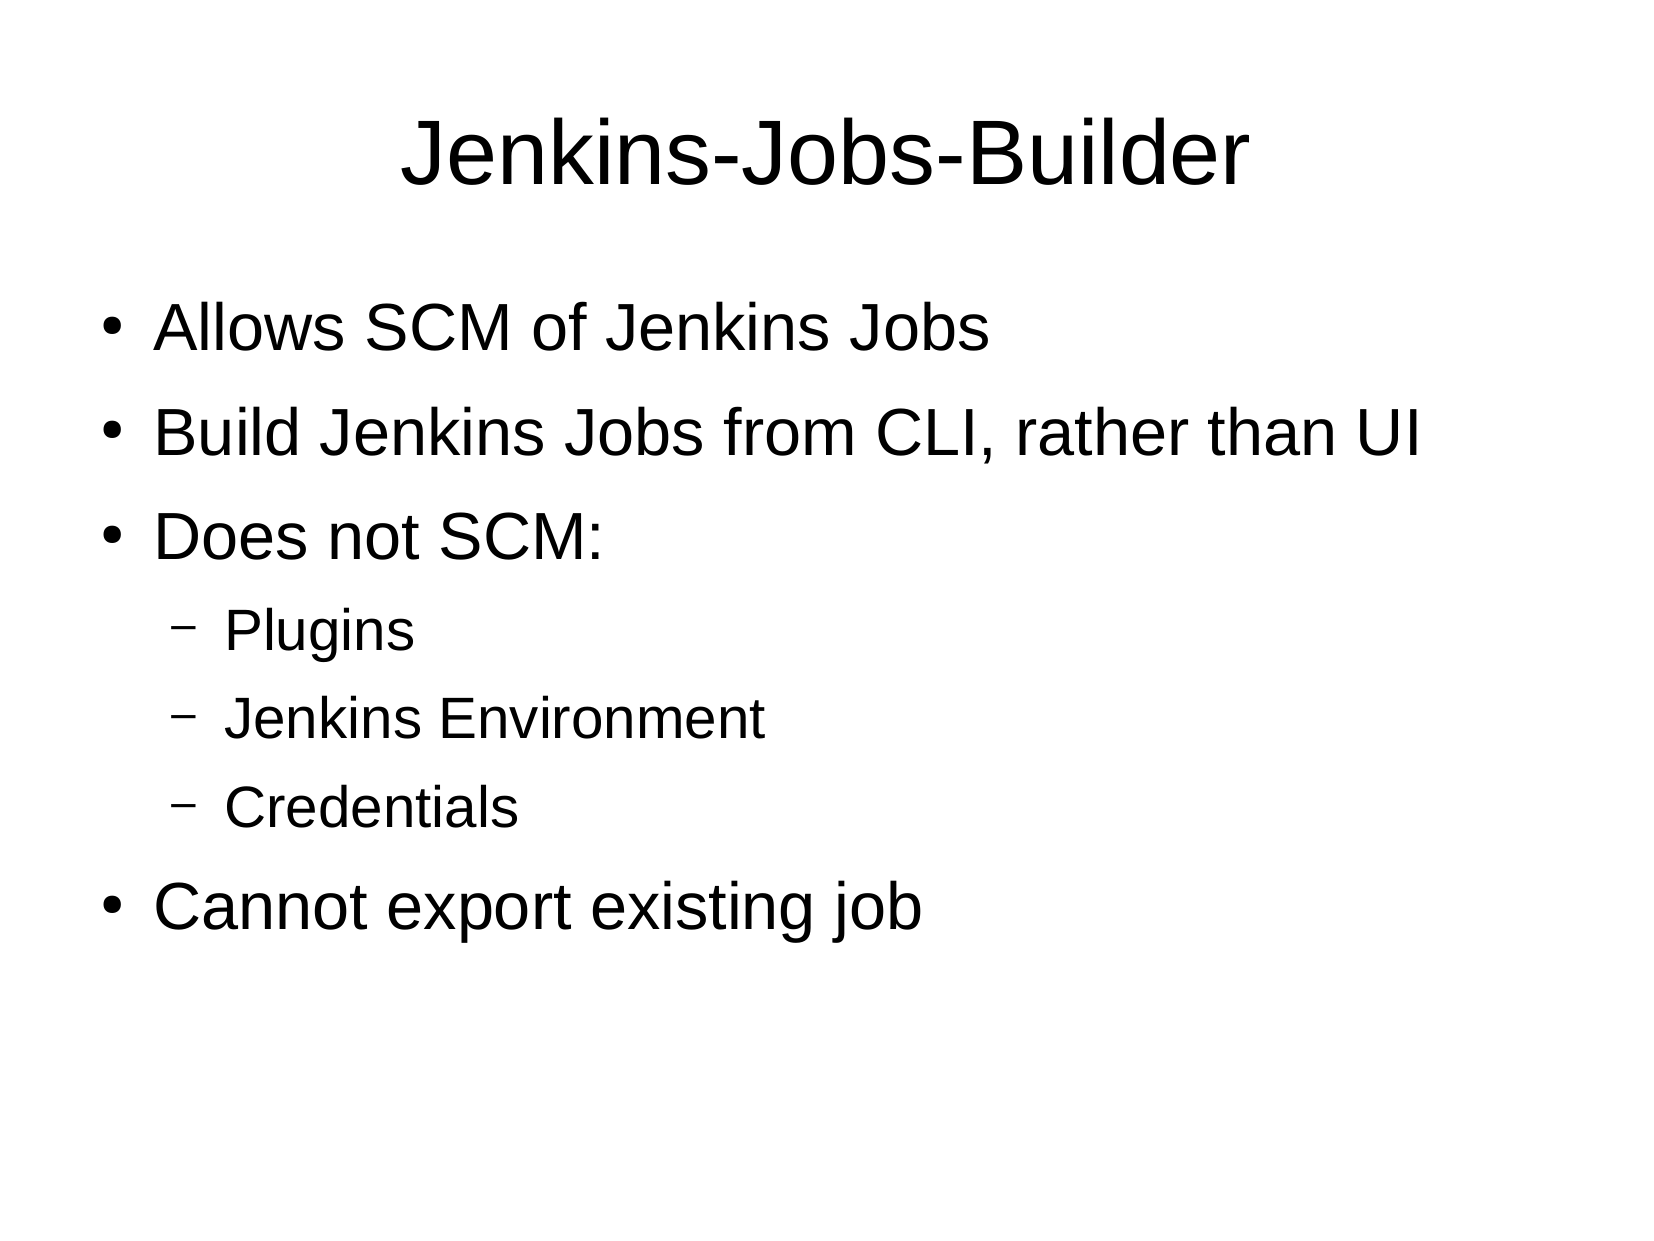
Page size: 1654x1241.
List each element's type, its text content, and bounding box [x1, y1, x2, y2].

list Allows SCM of Jenkins Jobs Build Jenkins Jobs from CLI, rather than UI Does not SCM: Plugins Jenkins Environment Credentials Cannot export existing job [82, 290, 1571, 1010]
title Jenkins-Jobs-Builder [82, 49, 1571, 257]
